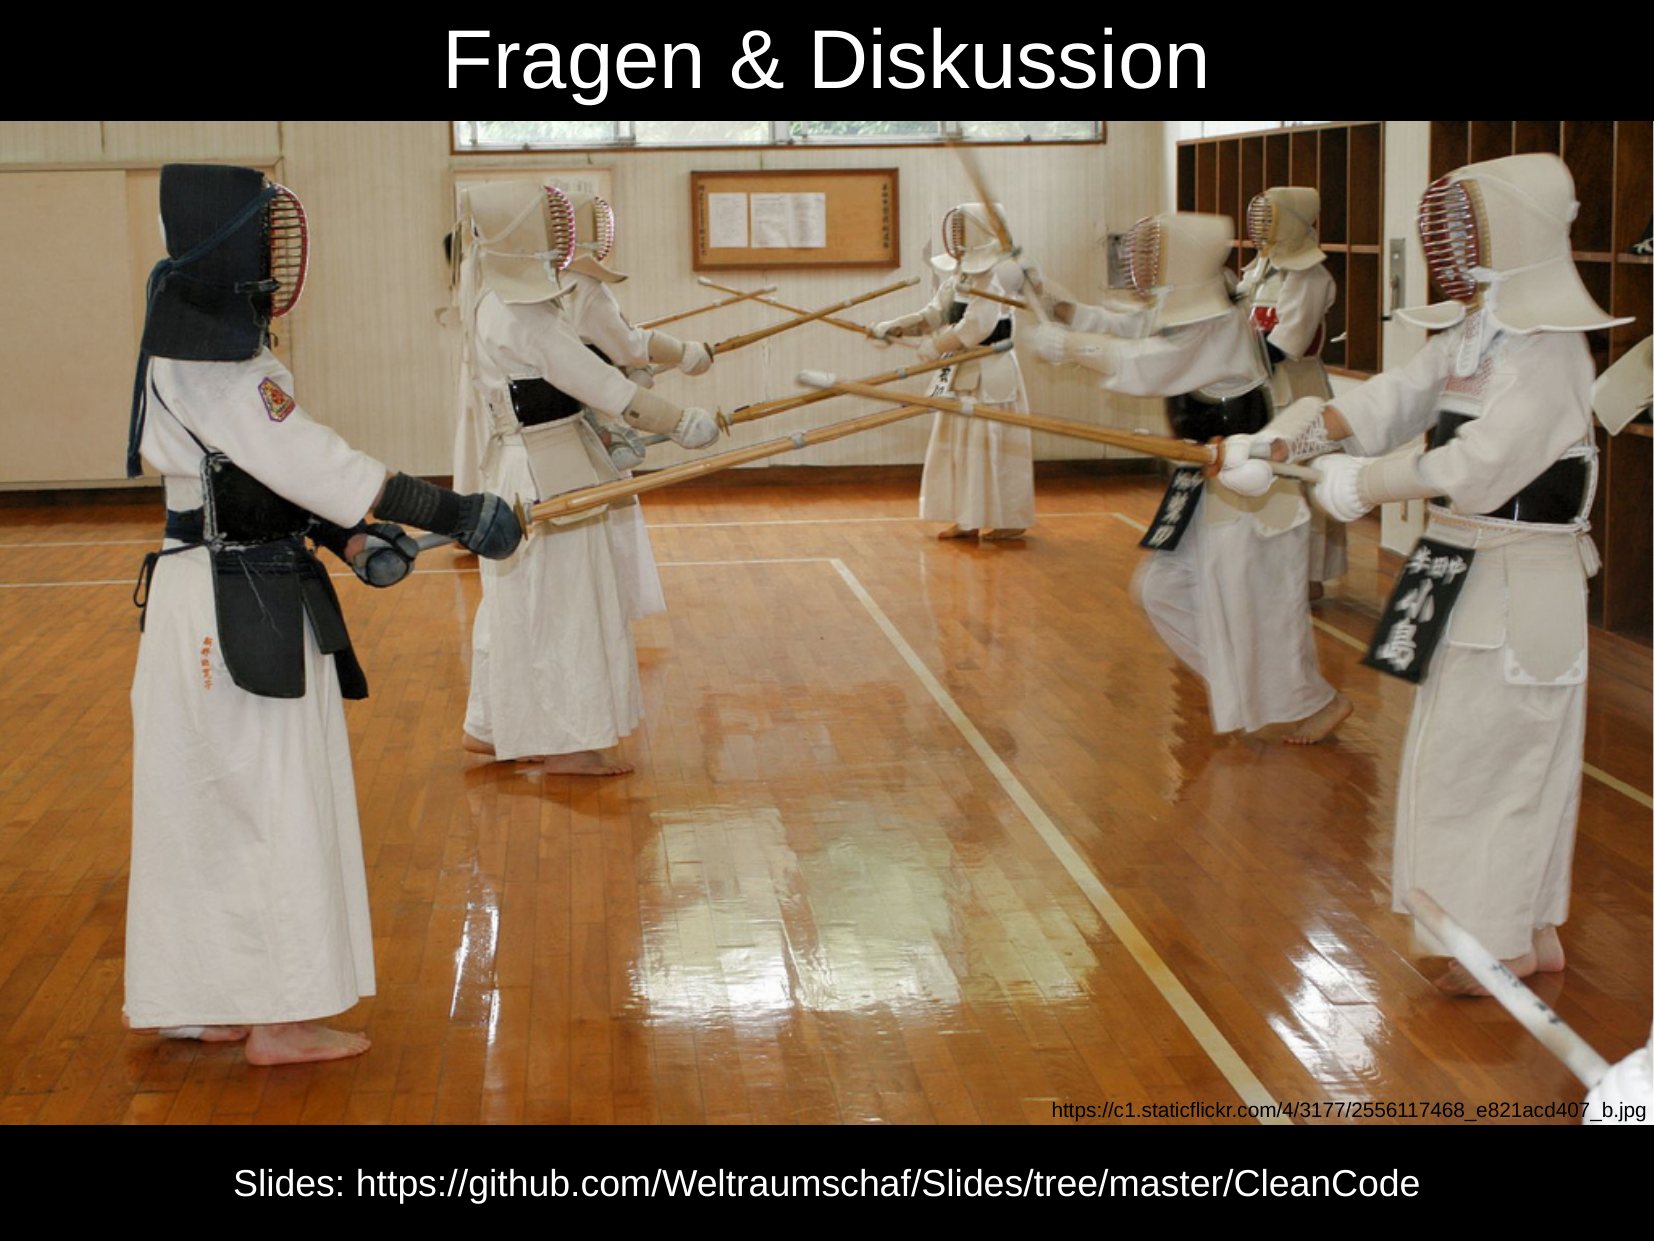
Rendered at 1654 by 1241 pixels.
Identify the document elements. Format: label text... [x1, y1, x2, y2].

text_box https://c1.staticflickr.com/4/3177/2556117468_e821acd407_b.jpg [1036, 1091, 1654, 1130]
picture [0, 121, 1654, 1125]
text_box Fragen & Diskussion [0, 0, 1654, 121]
text_box Slides: https://github.com/Weltraumschaf/Slides/tree/master/CleanCode [0, 1125, 1654, 1241]
